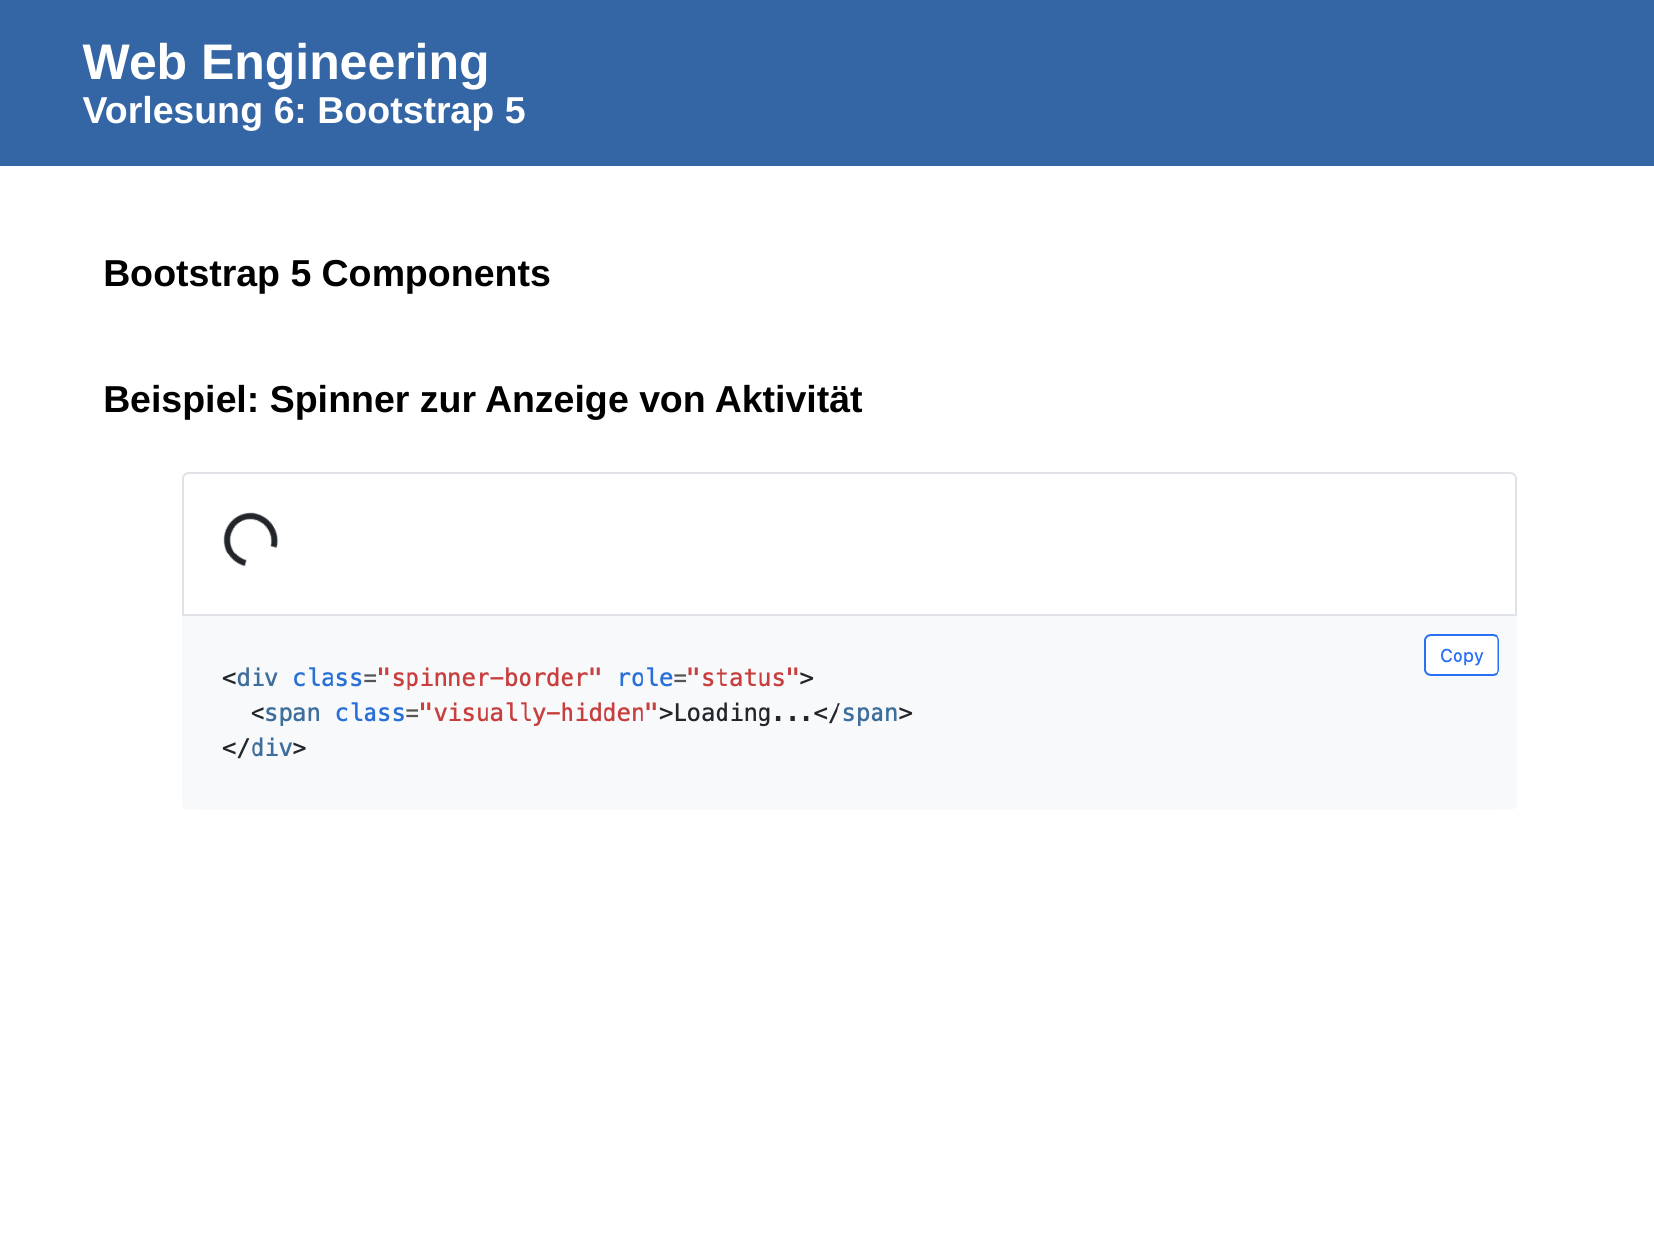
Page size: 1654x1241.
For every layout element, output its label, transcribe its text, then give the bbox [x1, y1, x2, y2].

picture [177, 464, 1536, 822]
title Web Engineering Vorlesung 6: Bootstrap 5 [82, 0, 1571, 166]
text_box Bootstrap 5 Components Beispiel: Spinner zur Anzeige von Aktivität [88, 224, 1595, 1241]
